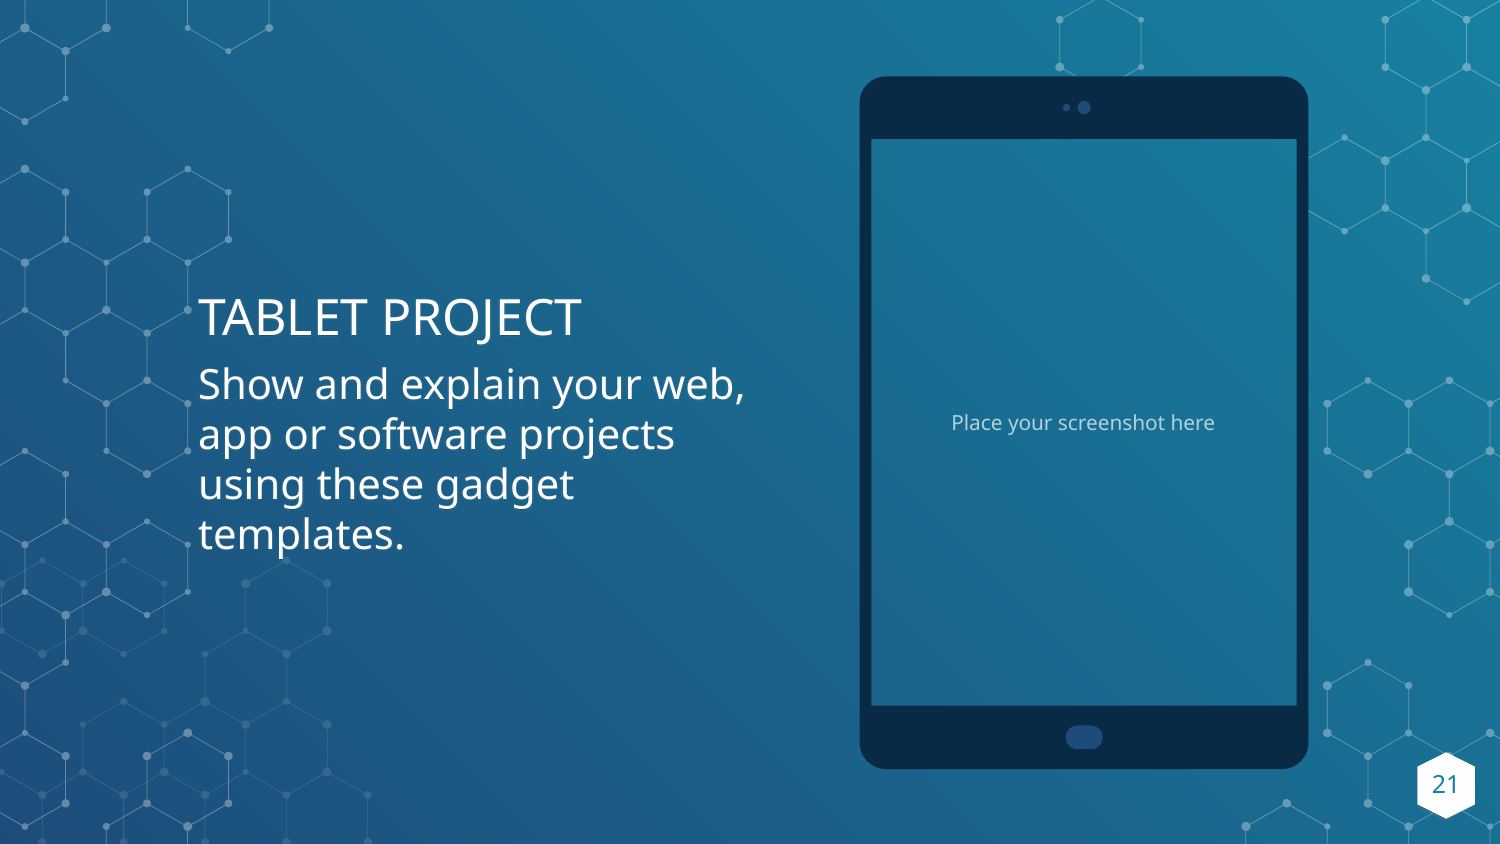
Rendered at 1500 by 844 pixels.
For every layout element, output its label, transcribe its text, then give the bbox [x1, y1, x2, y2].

text_box [859, 76, 1309, 770]
list TABLET PROJECT Show and explain your web, app or software projects using these gadget templates. [198, 61, 774, 783]
slide_number <número> [1417, 752, 1475, 819]
text_box Place your screenshot here [872, 139, 1296, 704]
